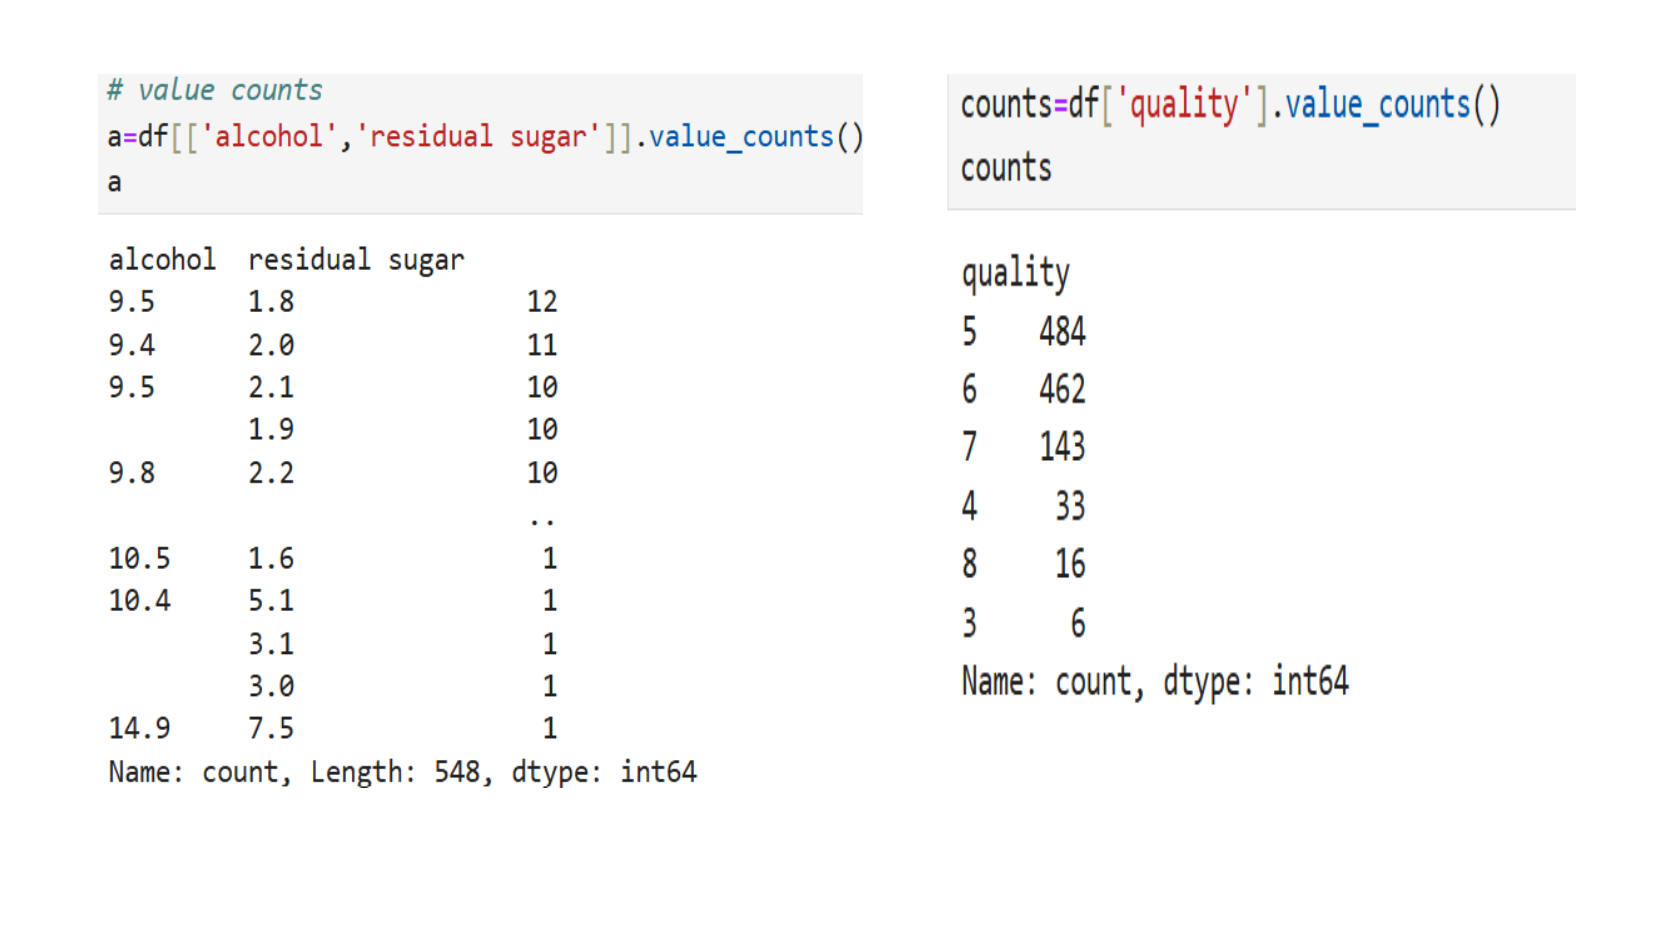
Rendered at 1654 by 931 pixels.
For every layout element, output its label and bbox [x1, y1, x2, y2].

picture [935, 74, 1576, 713]
picture [98, 74, 863, 788]
